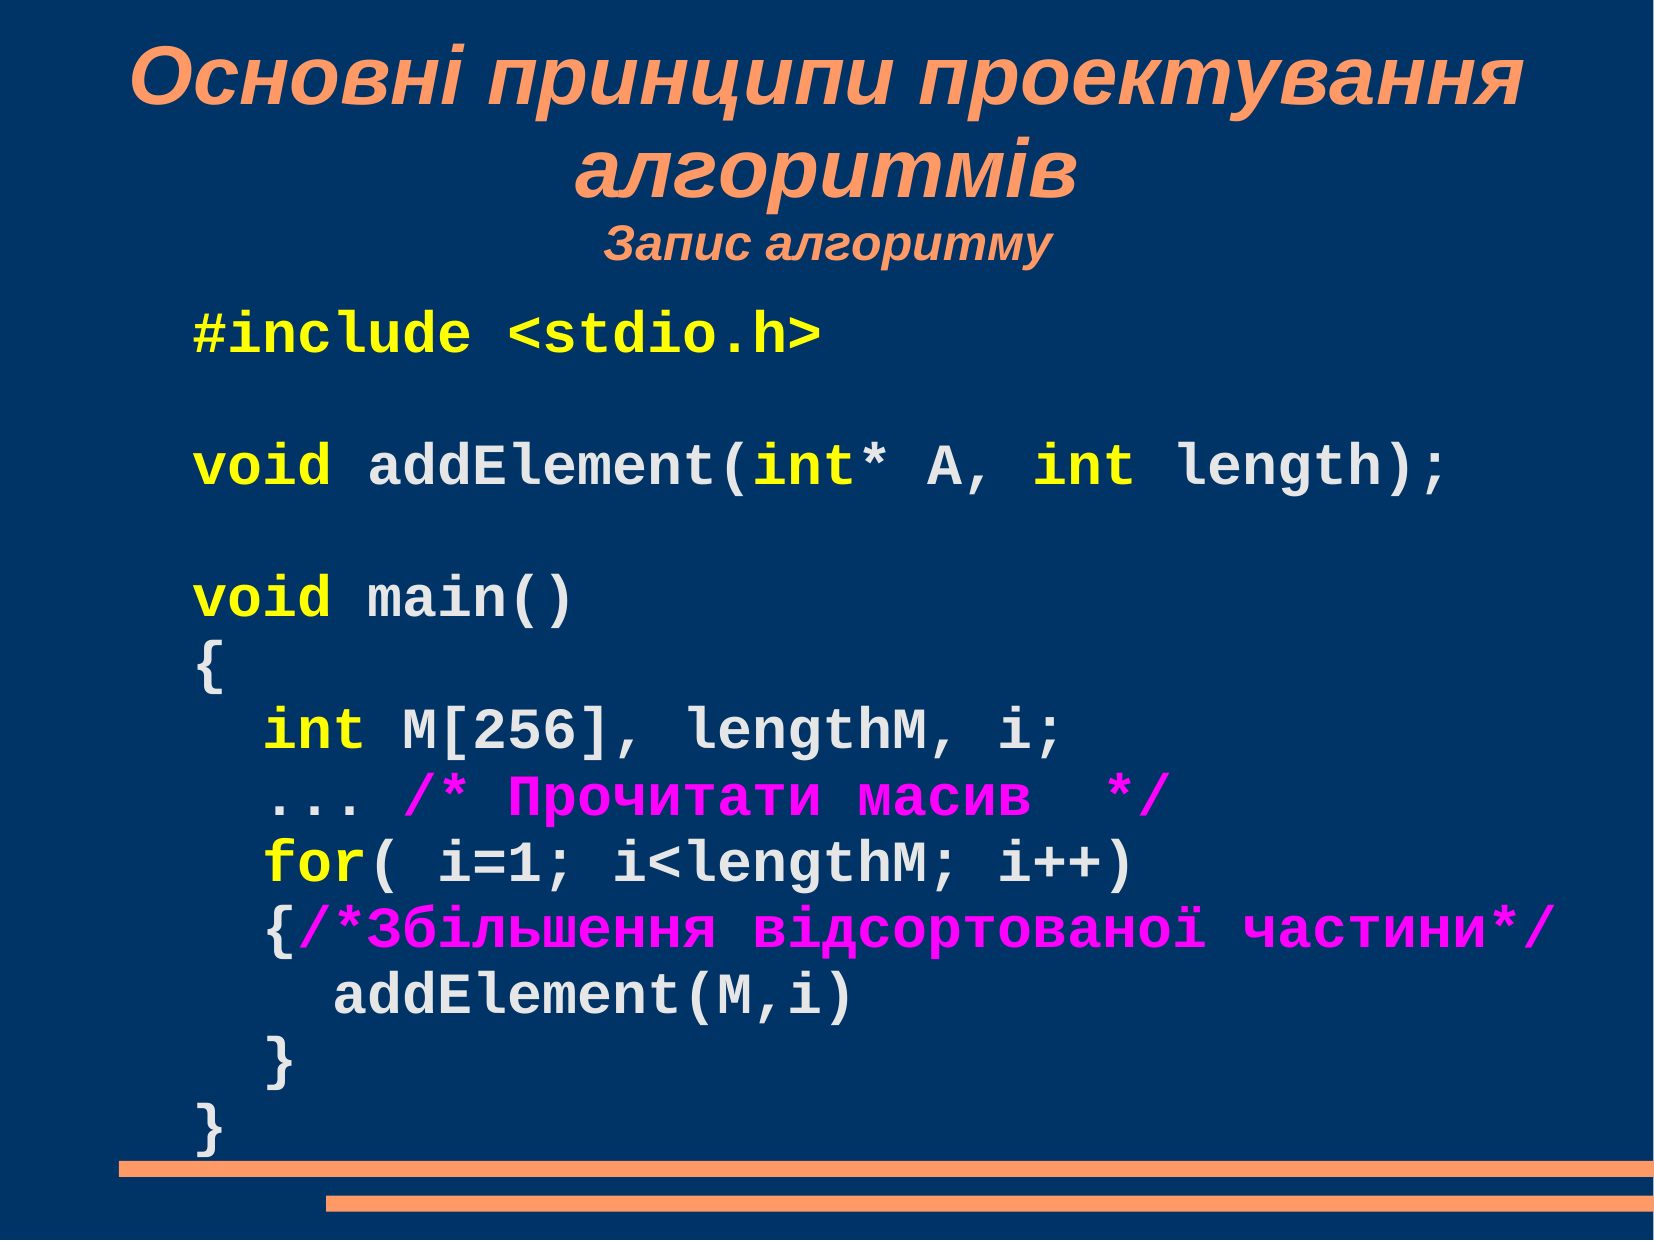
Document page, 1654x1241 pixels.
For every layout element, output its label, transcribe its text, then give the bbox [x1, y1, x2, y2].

list #include <stdio.h> void addElement(int* A, int length); void main() { int M[256], lengthM, i; ... /* Прочитати масив */ for( i=1; i<lengthM; i++) {/*Збільшення відсортованої частини*/ addElement(M,i) } } [121, 304, 1561, 1163]
title Основні принципи проектування алгоритмів Запис алгоритму [121, 28, 1534, 271]
